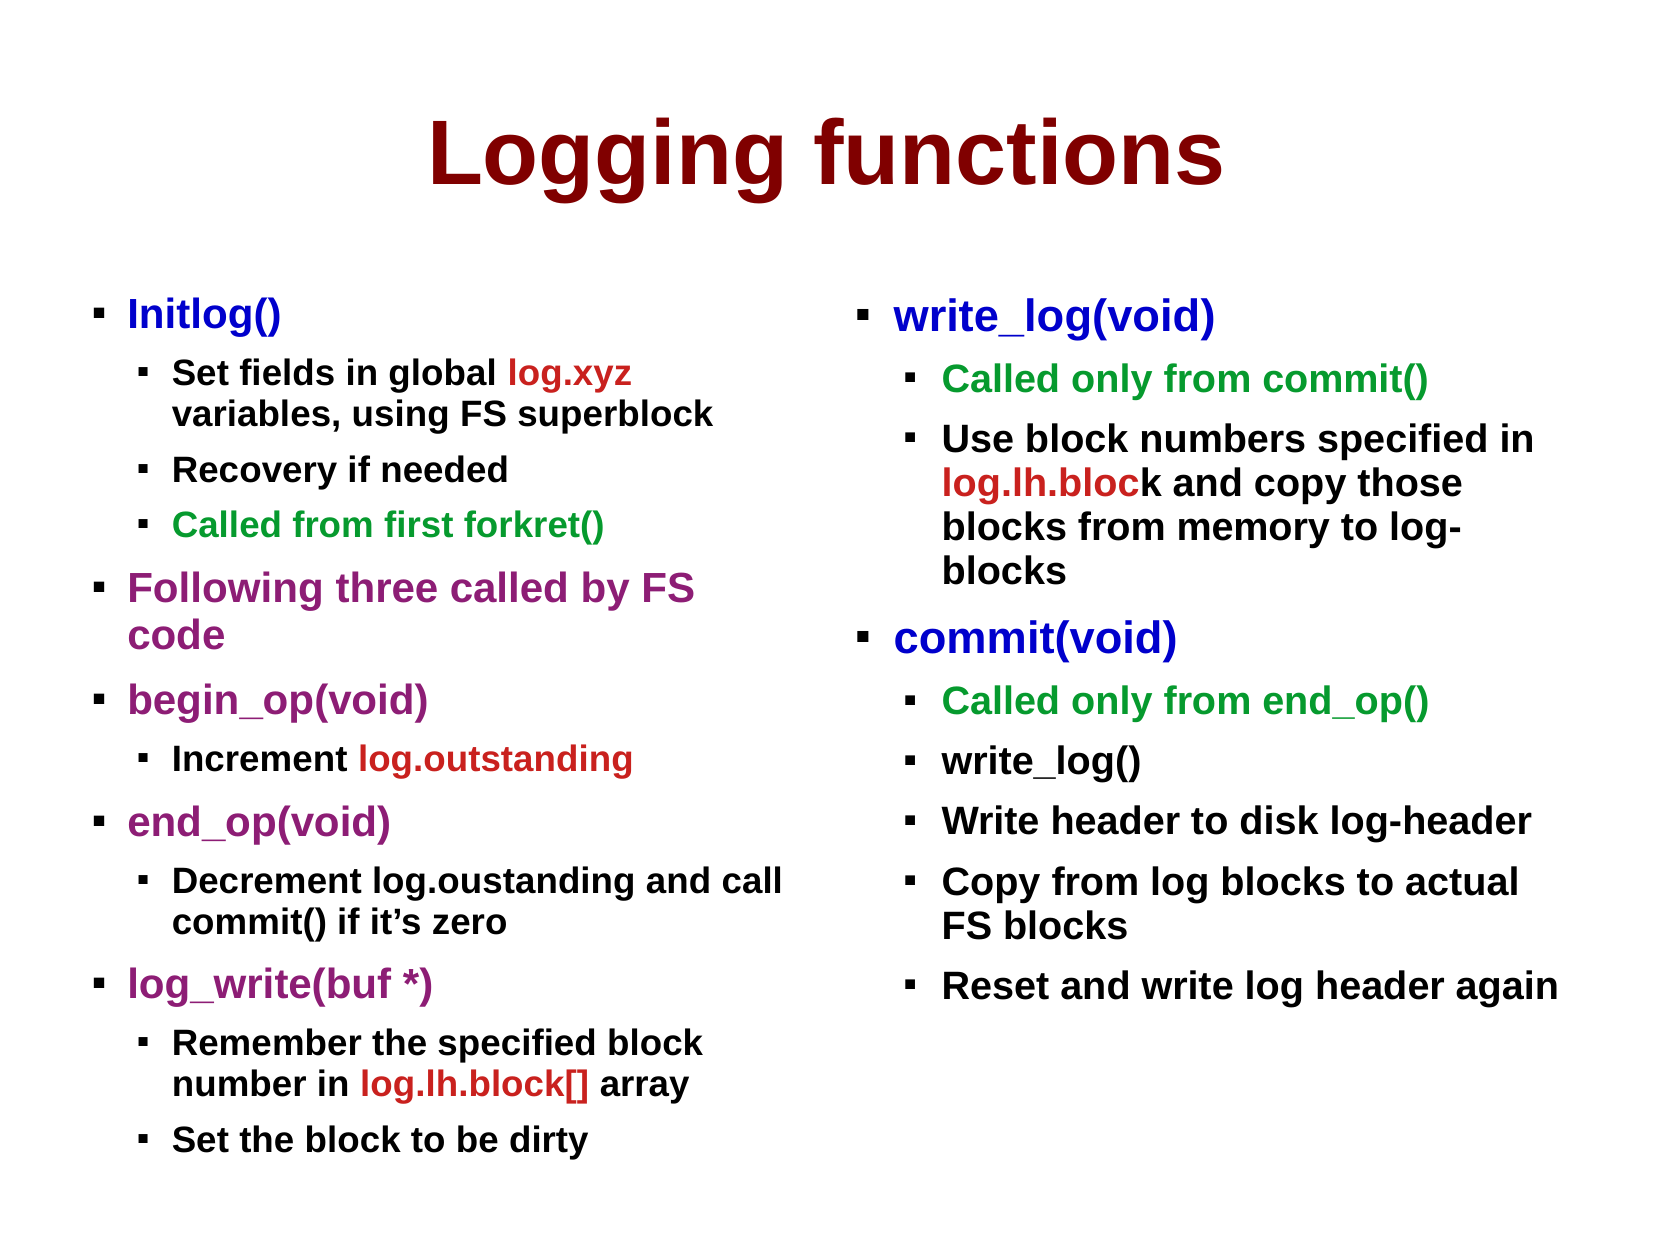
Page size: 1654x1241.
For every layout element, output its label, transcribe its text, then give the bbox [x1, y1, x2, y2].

title Logging functions [82, 49, 1571, 257]
list Initlog() Set fields in global log.xyz variables, using FS superblock Recovery if needed Called from first forkret() Following three called by FS code begin_op(void) Increment log.outstanding end_op(void) Decrement log.oustanding and call commit() if it’s zero log_write(buf *) Remember the specified block number in log.lh.block[] array Set the block to be dirty [82, 290, 792, 1170]
list write_log(void) Called only from commit() Use block numbers specified in log.lh.block and copy those blocks from memory to log-blocks commit(void) Called only from end_op() write_log() Write header to disk log-header Copy from log blocks to actual FS blocks Reset and write log header again [845, 290, 1572, 1010]
